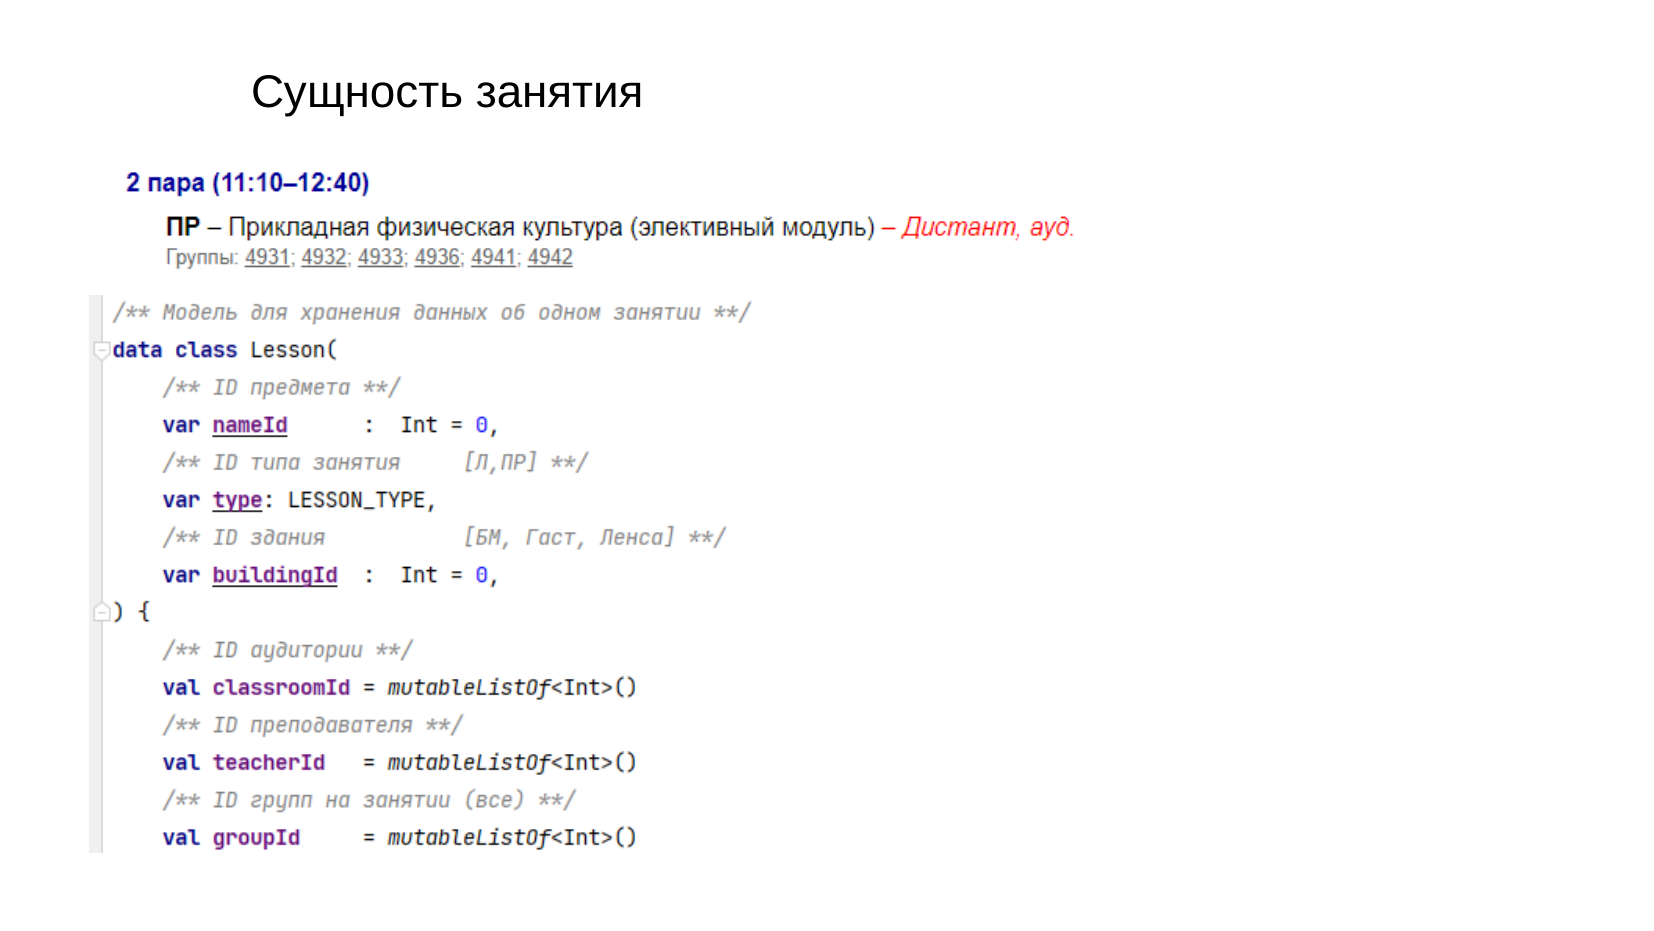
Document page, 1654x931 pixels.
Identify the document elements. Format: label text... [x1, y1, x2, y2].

text_box Сущность занятия [236, 59, 739, 126]
picture [89, 160, 1127, 854]
